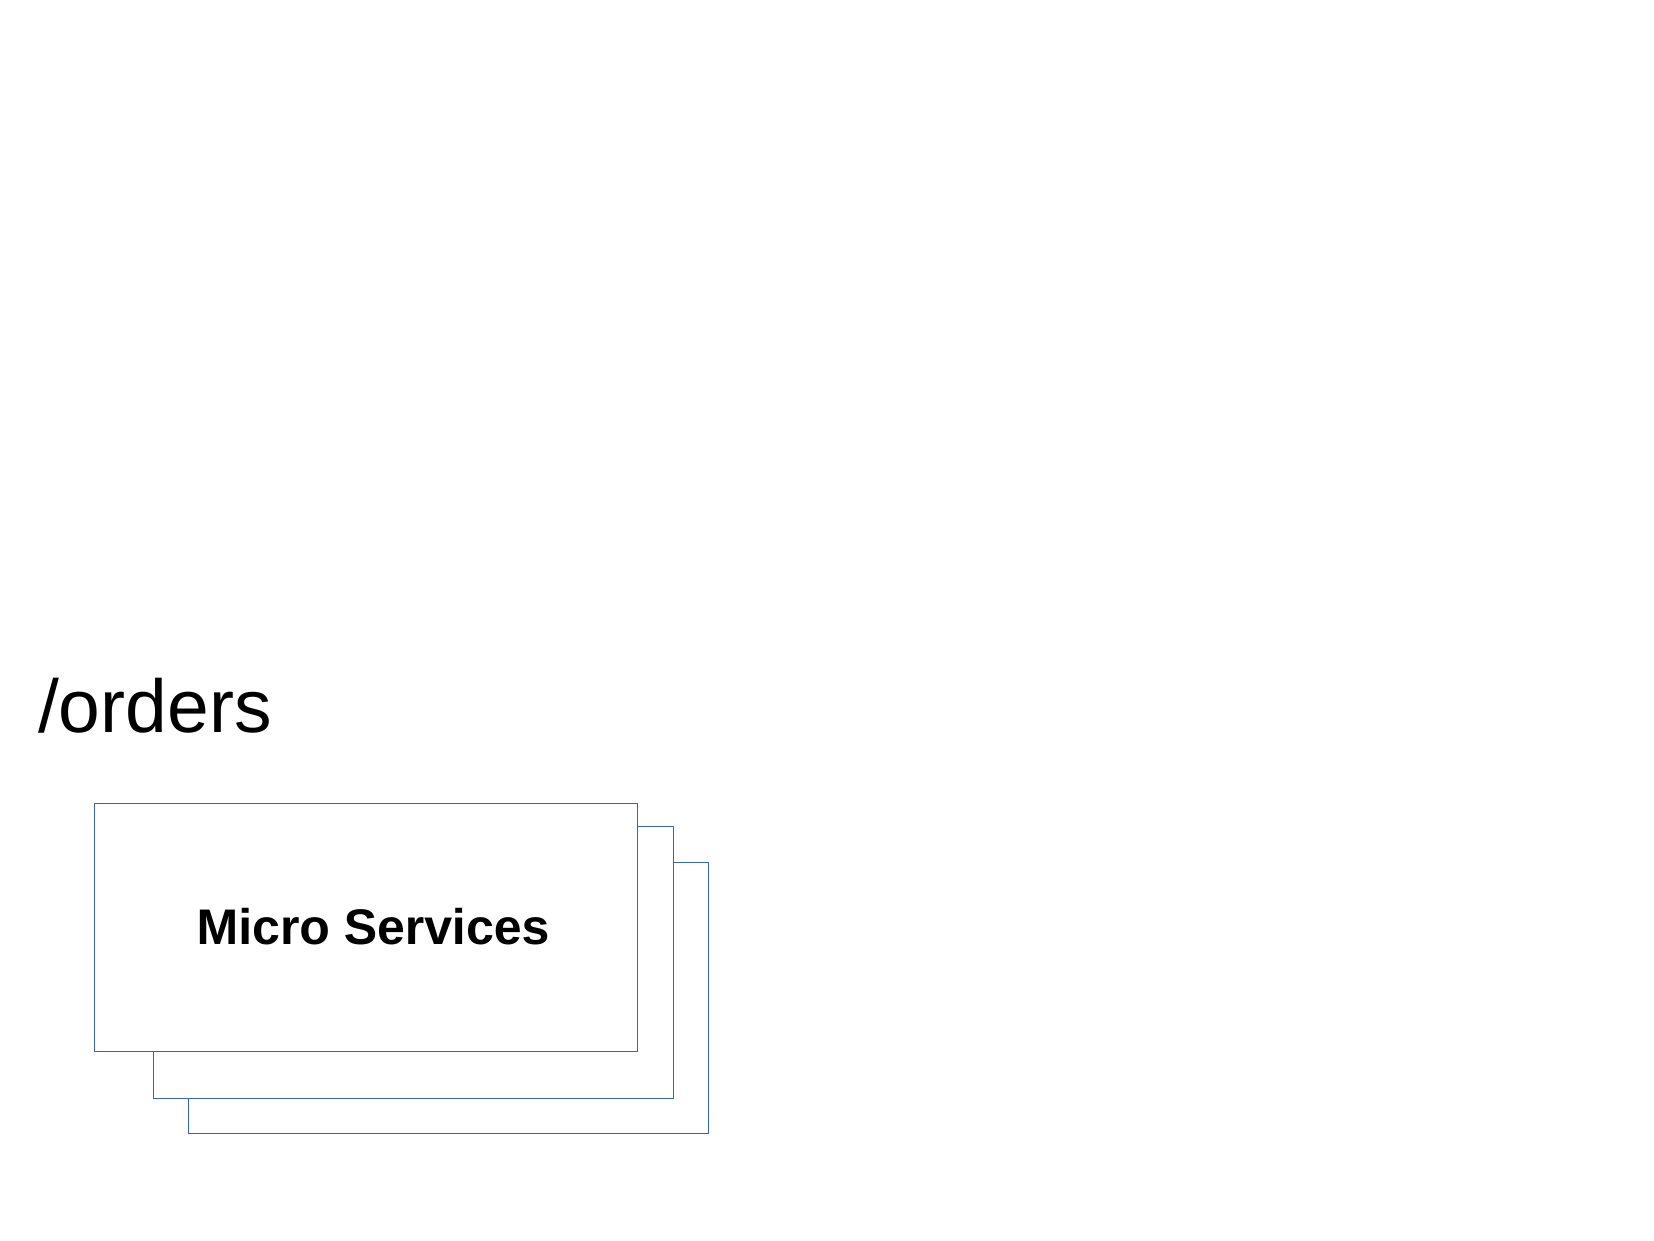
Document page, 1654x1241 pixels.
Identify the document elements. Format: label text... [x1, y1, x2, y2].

text_box Micro Services [94, 803, 638, 1052]
text_box New Micro Service [153, 826, 674, 1099]
text_box /orders [23, 657, 287, 756]
